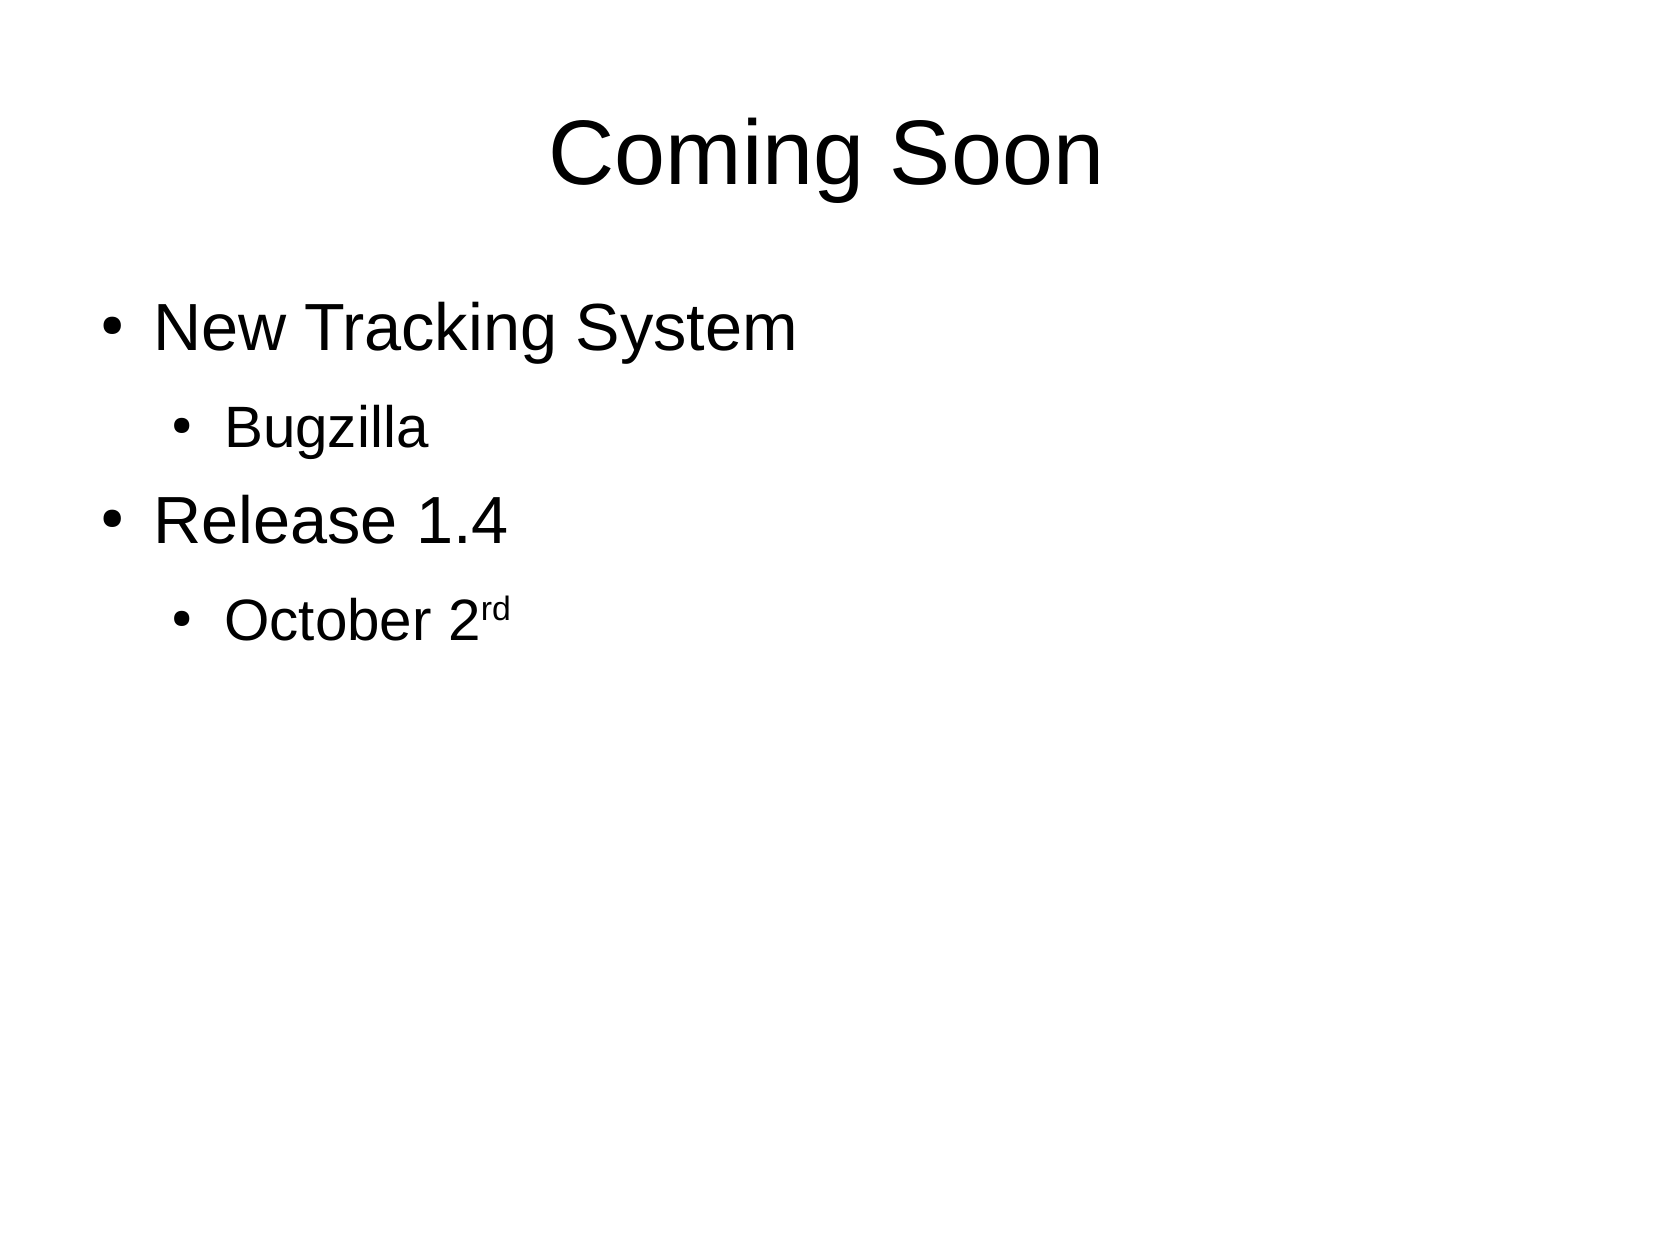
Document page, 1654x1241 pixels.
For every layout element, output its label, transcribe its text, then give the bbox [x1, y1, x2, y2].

list New Tracking System Bugzilla Release 1.4 October 2rd [82, 290, 1571, 1109]
title Coming Soon [82, 49, 1571, 257]
